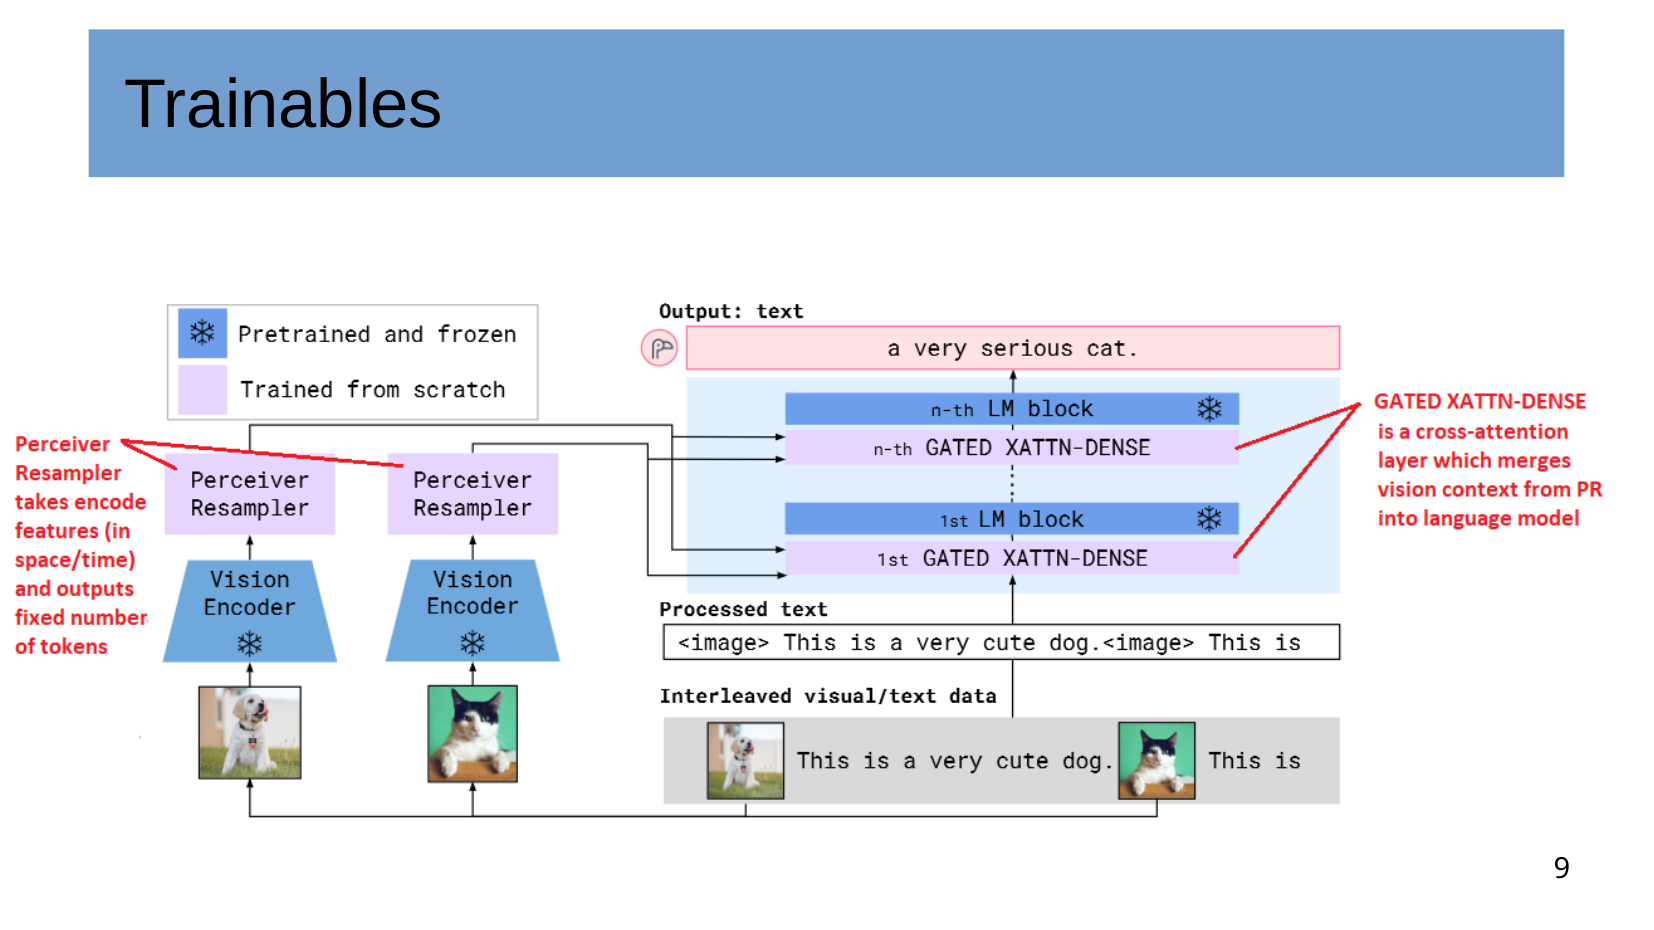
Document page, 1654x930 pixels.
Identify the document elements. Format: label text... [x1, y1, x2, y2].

picture [0, 293, 1613, 825]
title Trainables [88, 29, 1565, 178]
